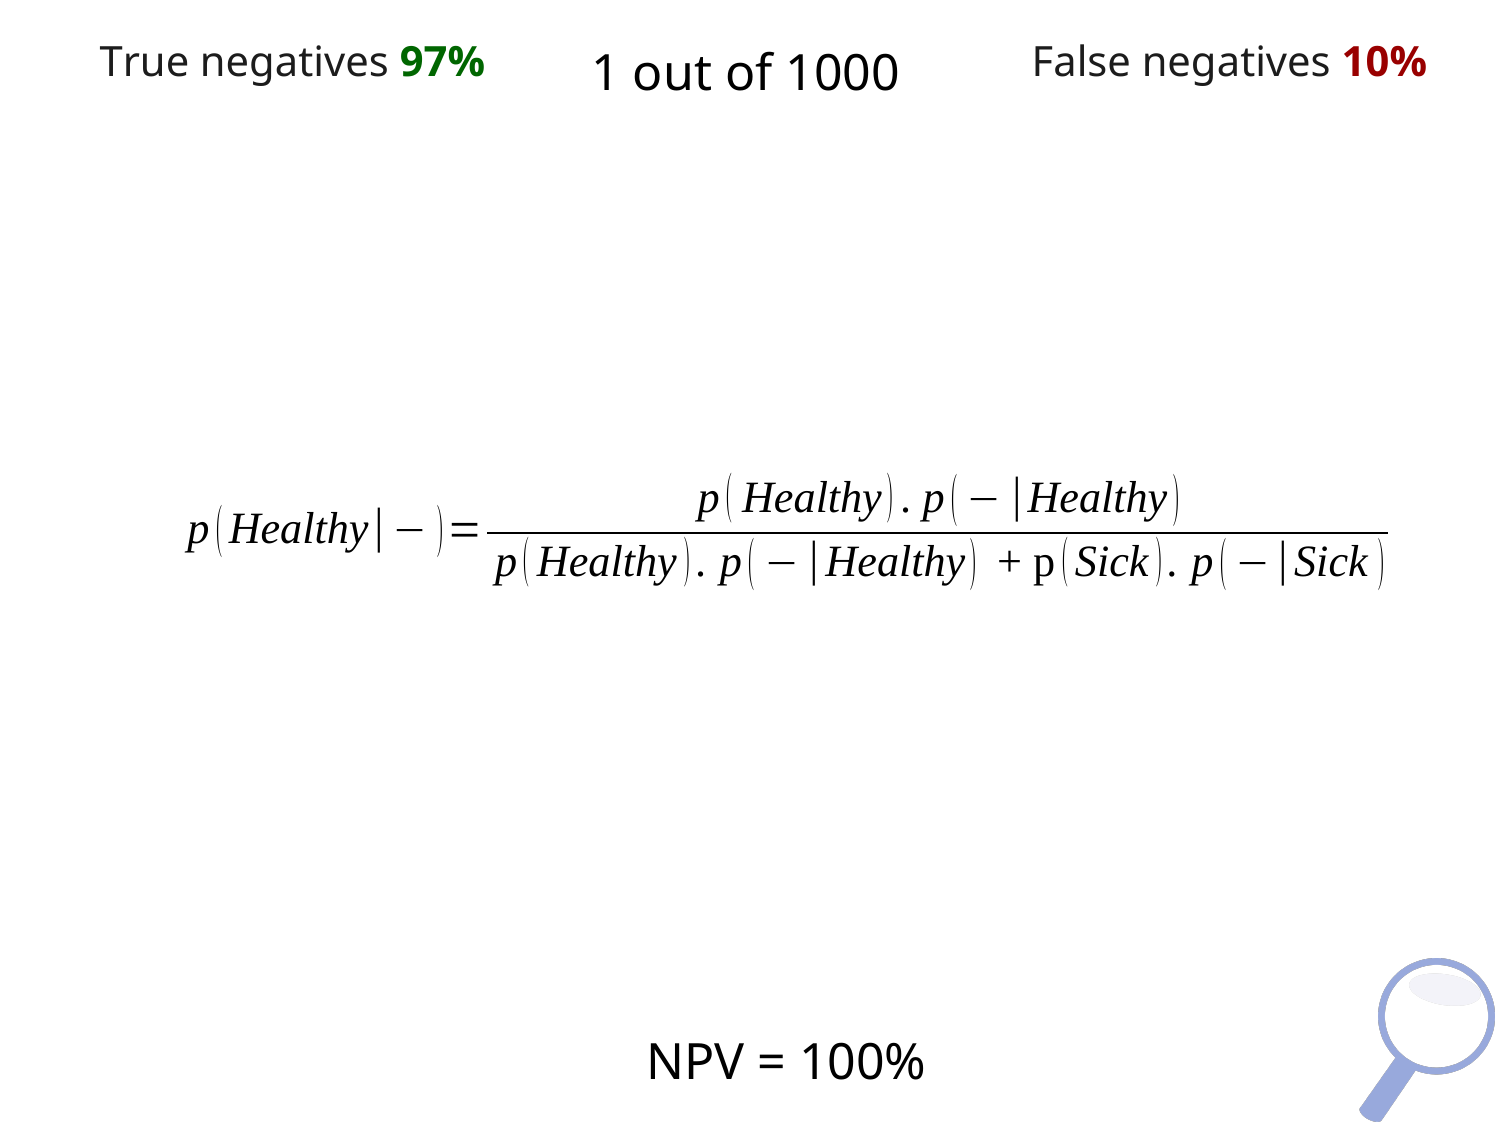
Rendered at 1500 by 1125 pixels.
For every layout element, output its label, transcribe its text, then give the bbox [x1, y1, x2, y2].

text_box 1 out of 1000 [434, 19, 1058, 122]
text_box True negatives 97% [75, 20, 511, 100]
picture [1359, 958, 1495, 1125]
text_box False negatives 10% [973, 23, 1486, 96]
text_box NPV = 100% [645, 999, 928, 1120]
chart [167, 470, 1400, 593]
